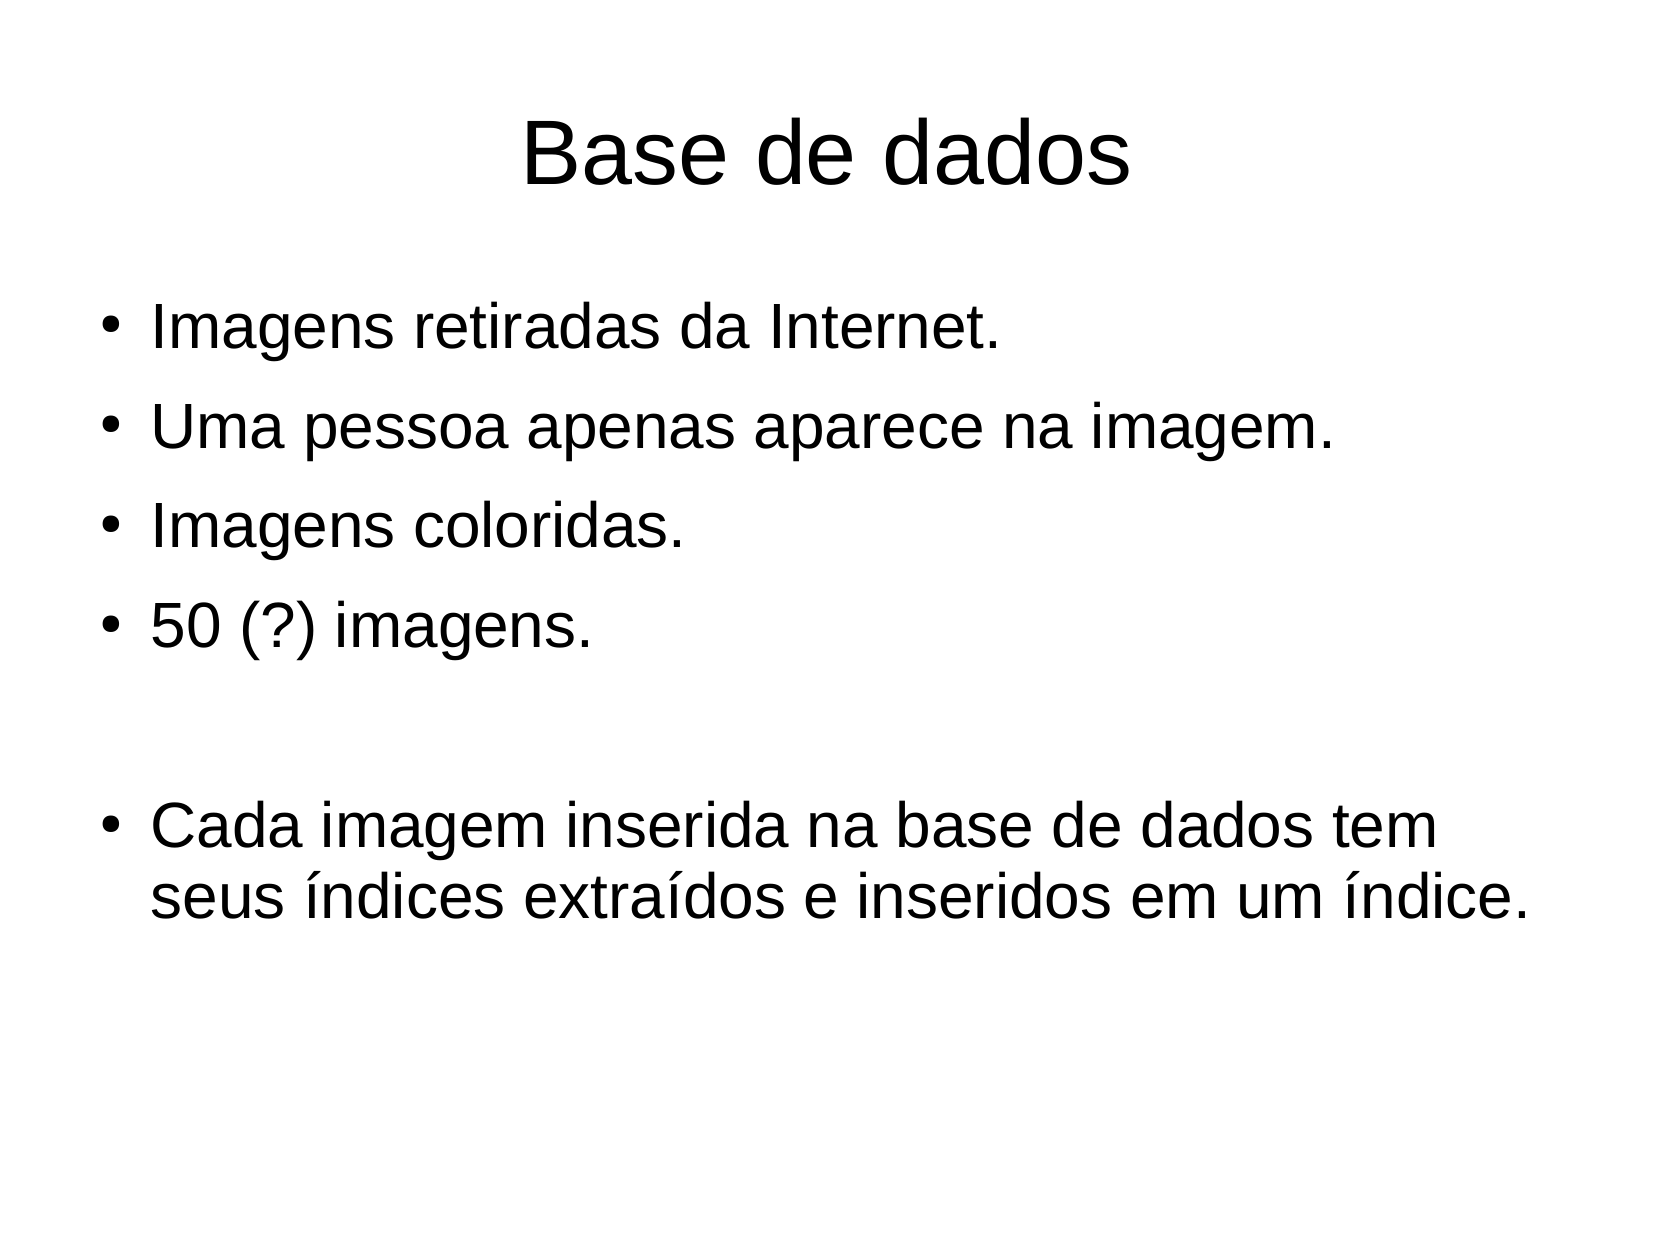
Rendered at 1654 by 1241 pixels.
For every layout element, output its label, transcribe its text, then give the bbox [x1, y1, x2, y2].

list Imagens retiradas da Internet. Uma pessoa apenas aparece na imagem. Imagens coloridas. 50 (?) imagens. Cada imagem inserida na base de dados tem seus índices extraídos e inseridos em um índice. [82, 290, 1538, 1010]
title Base de dados [82, 49, 1571, 257]
